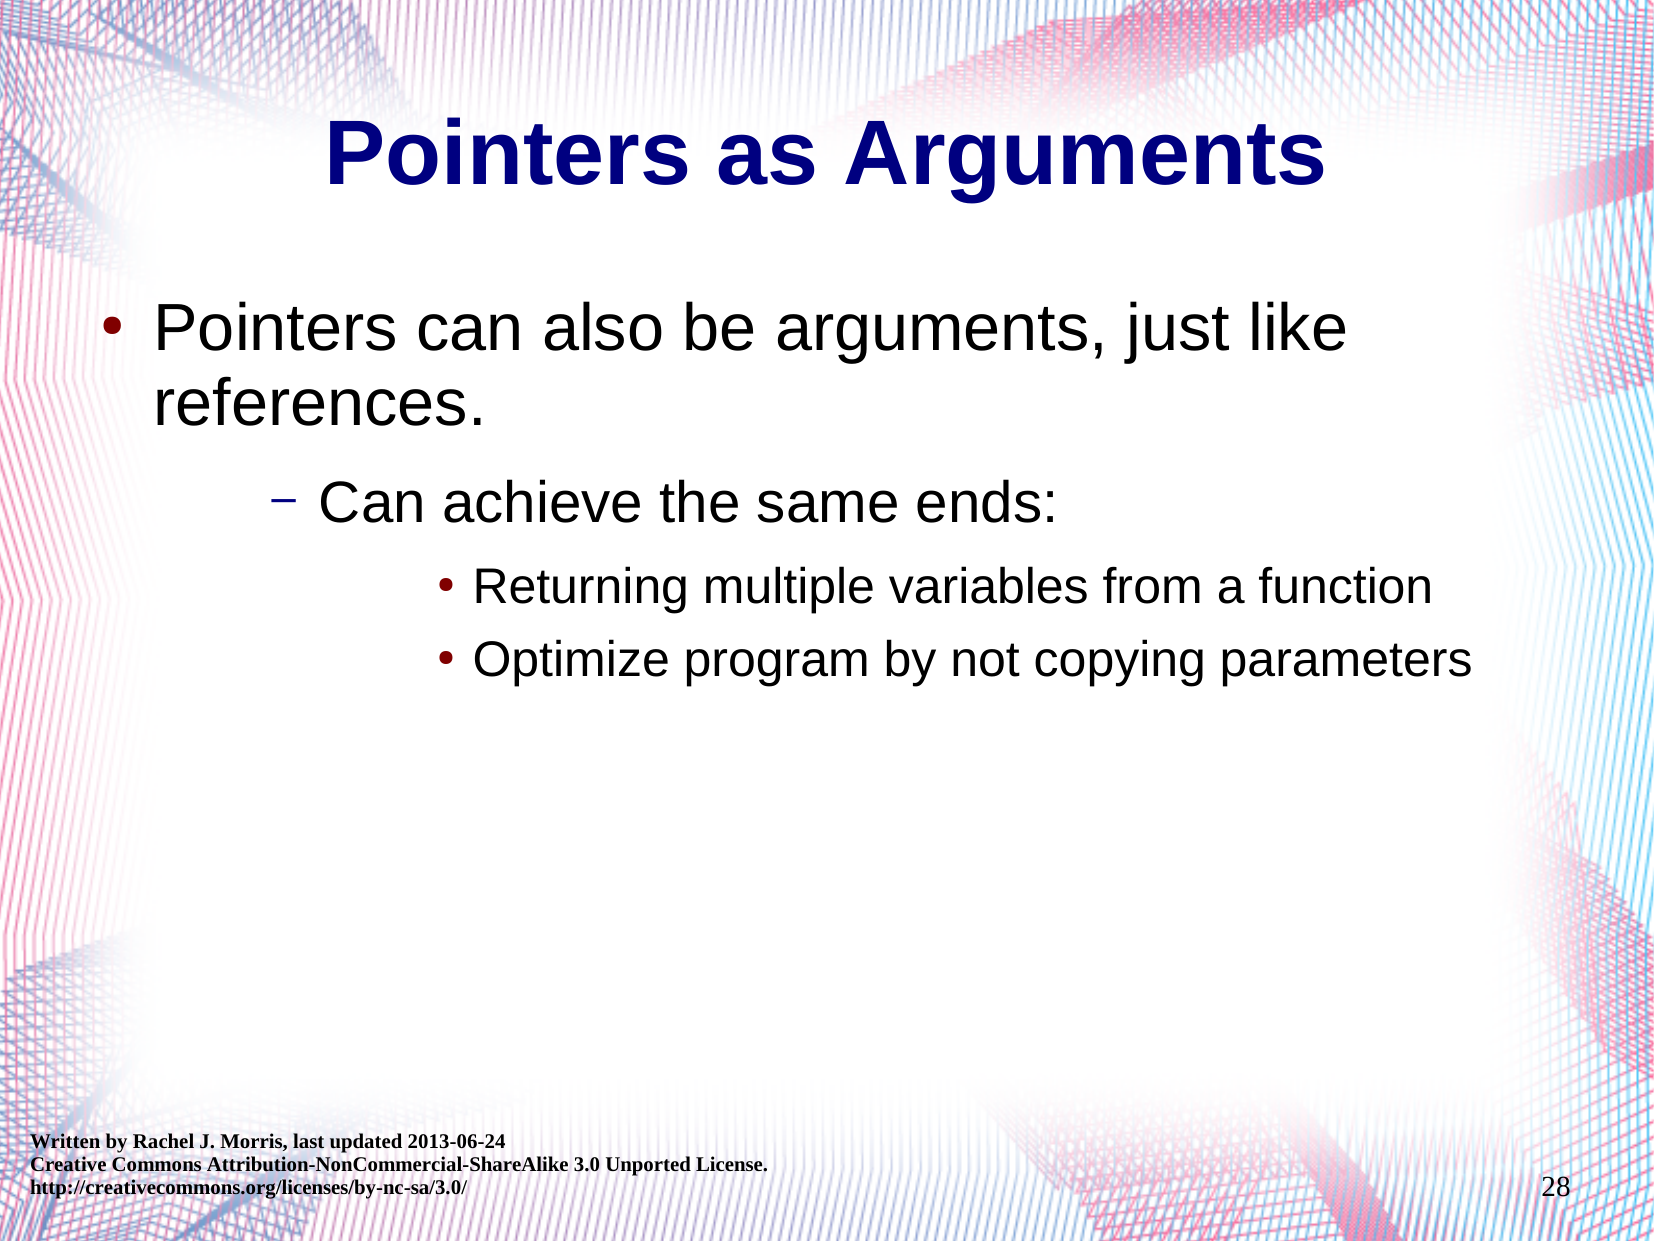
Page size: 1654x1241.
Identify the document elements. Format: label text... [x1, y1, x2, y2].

list Pointers can also be arguments, just like references. Can achieve the same ends: Returning multiple variables from a function Optimize program by not copying parameters [82, 290, 1571, 1010]
title Pointers as Arguments [82, 49, 1571, 257]
picture [0, 0, 1654, 1241]
